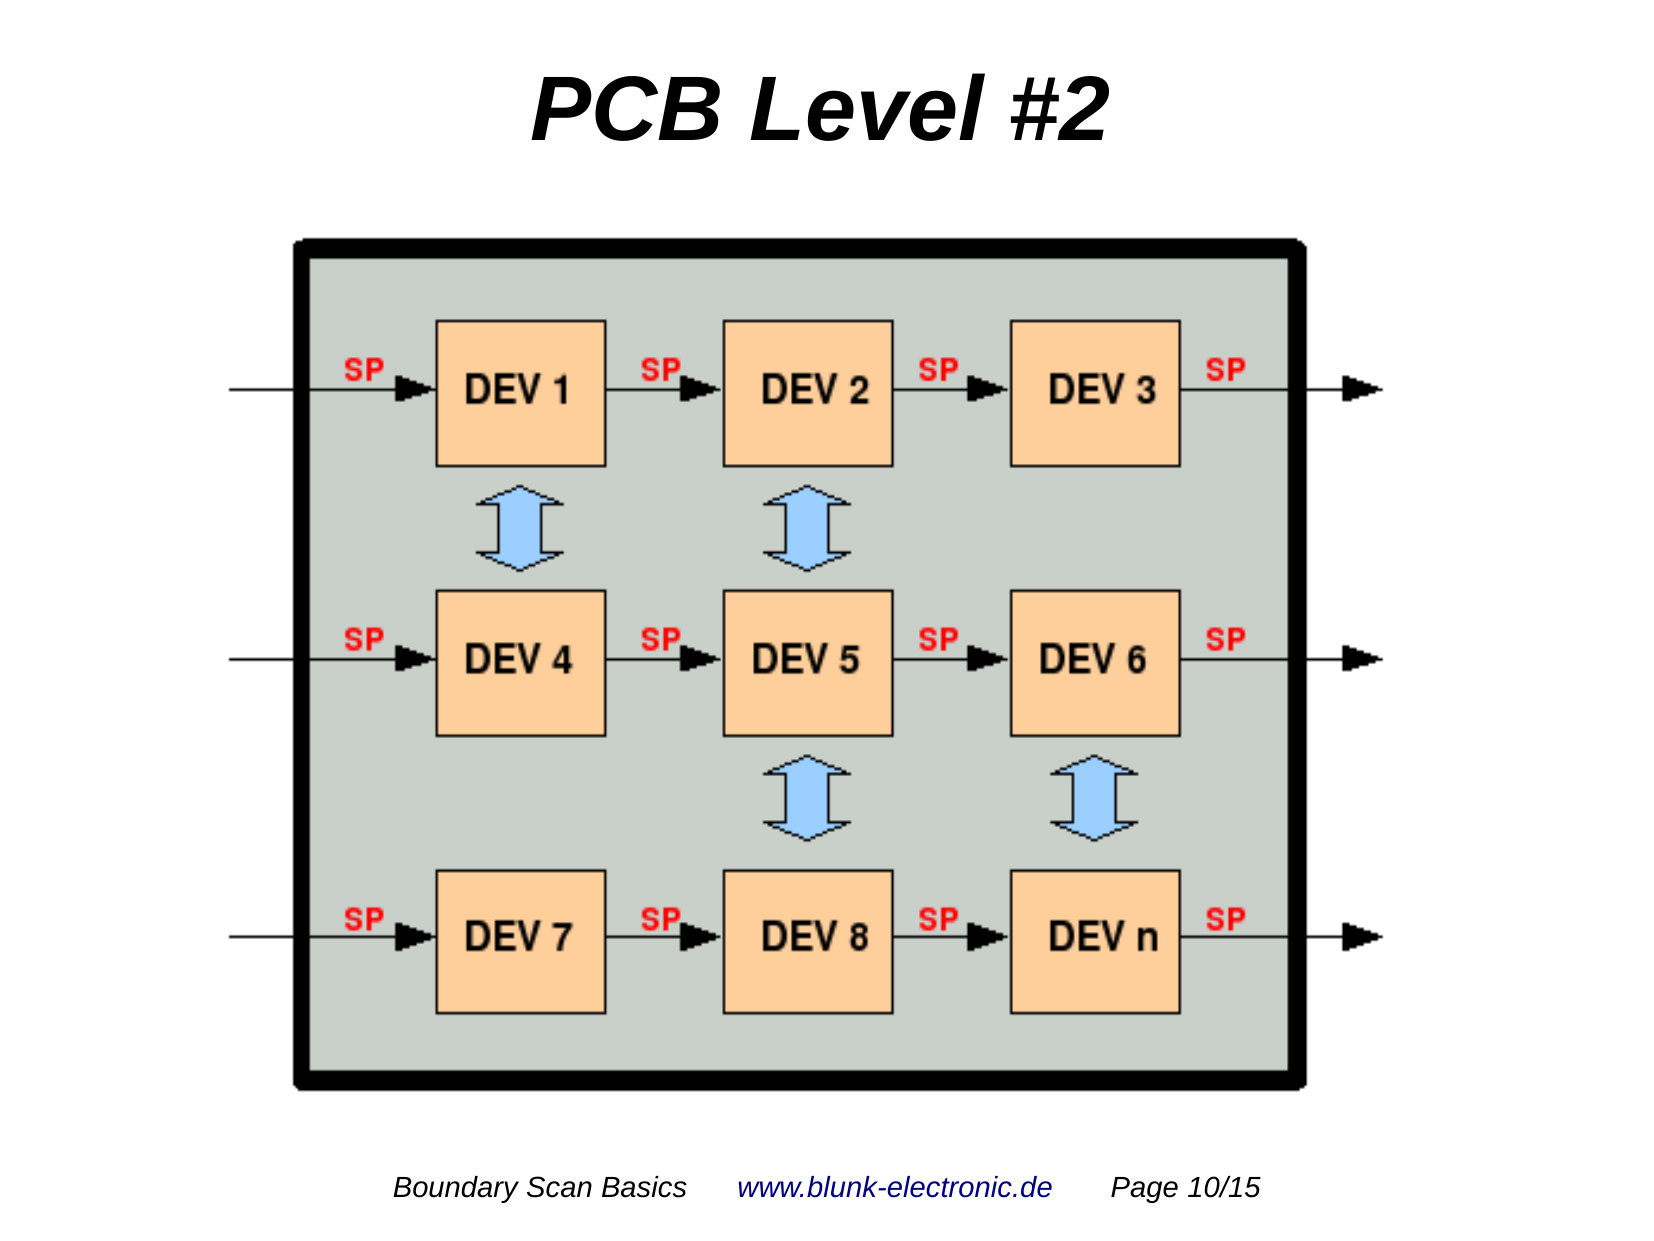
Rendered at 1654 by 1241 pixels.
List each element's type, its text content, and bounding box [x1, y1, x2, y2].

picture [206, 213, 1400, 1117]
title PCB Level #2 [76, 5, 1566, 213]
text_box Boundary Scan Basics www.blunk-electronic.de Page <number>/15 [29, 1163, 1625, 1216]
